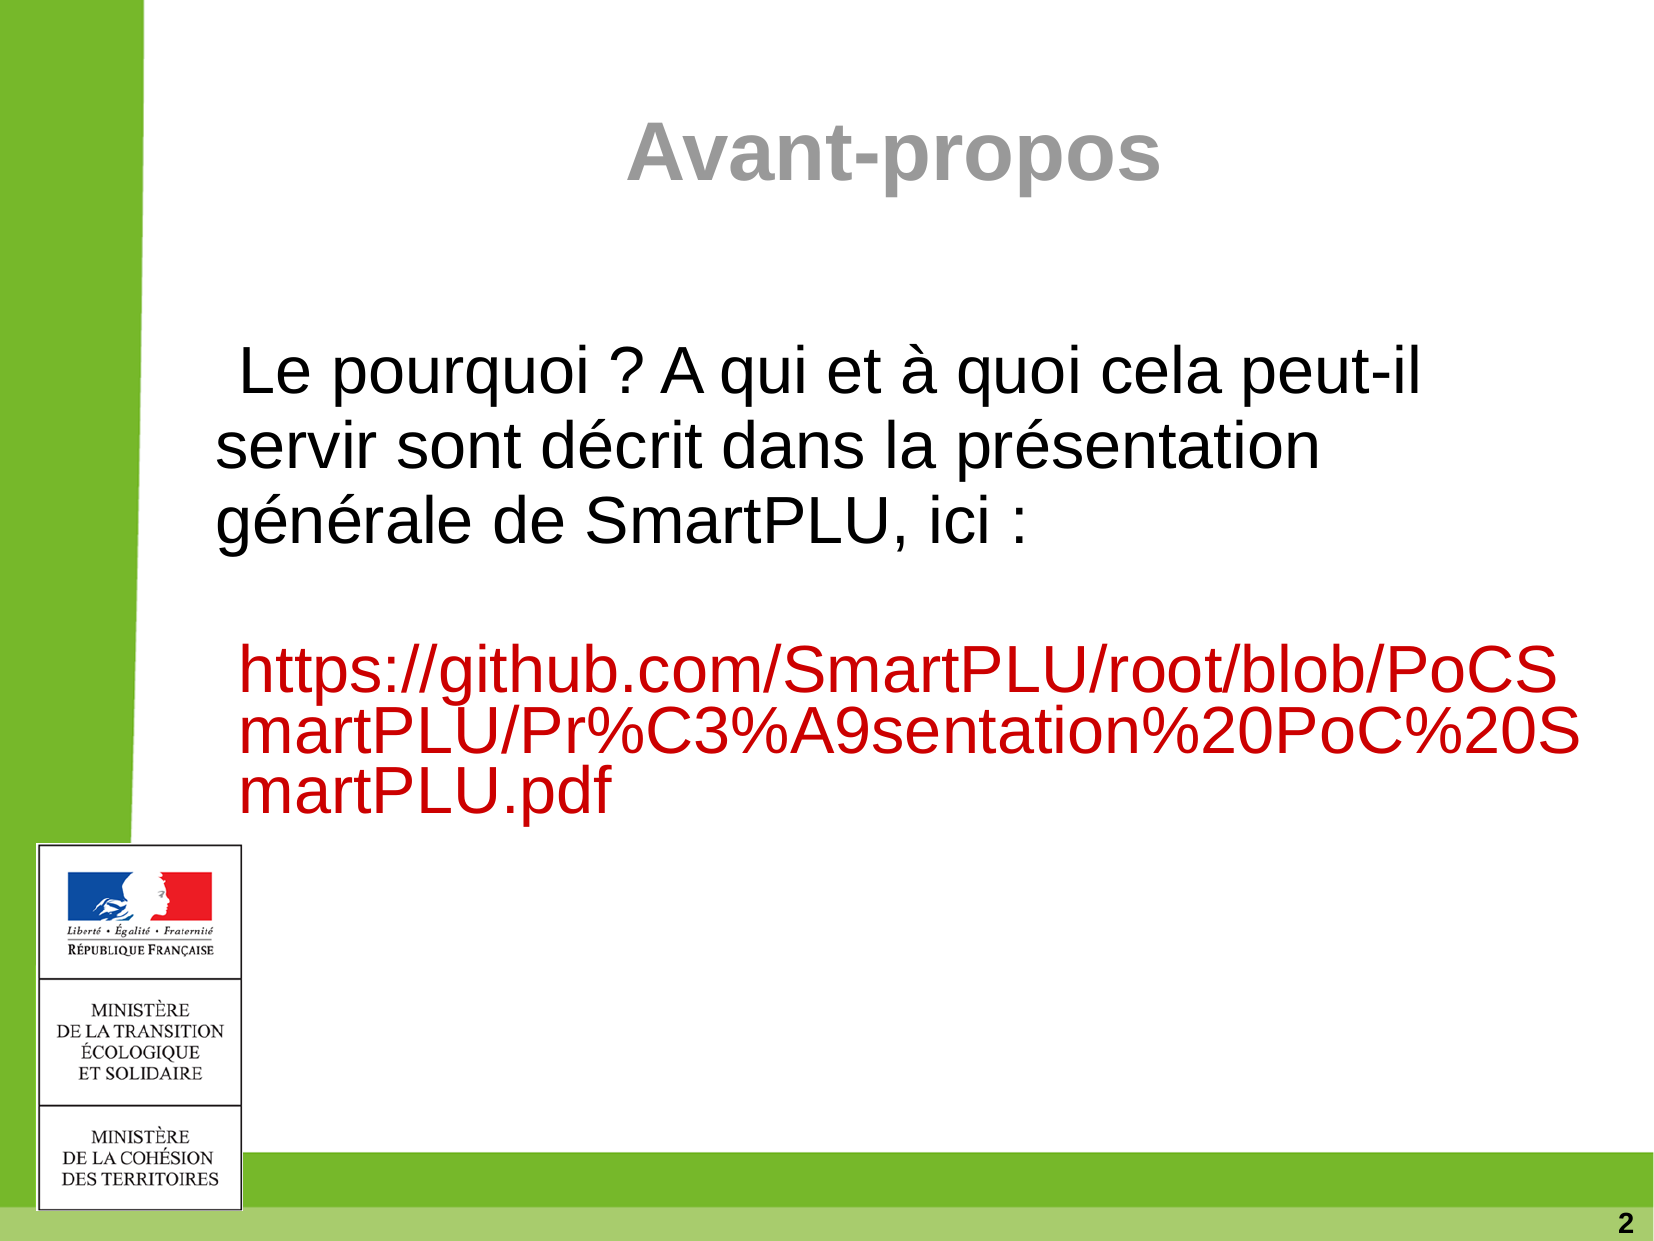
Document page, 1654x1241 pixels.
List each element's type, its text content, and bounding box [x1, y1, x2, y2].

title Avant-propos [150, 48, 1639, 256]
picture [0, 0, 1654, 1241]
text_box Le pourquoi ? A qui et à quoi cela peut-il servir sont décrit dans la présentation générale de SmartPLU, ici : https://github.com/SmartPLU/root/blob/PoCSmartPLU/Pr%C3%A9sentation%20PoC%20SmartPLU.pdf [200, 325, 1605, 790]
